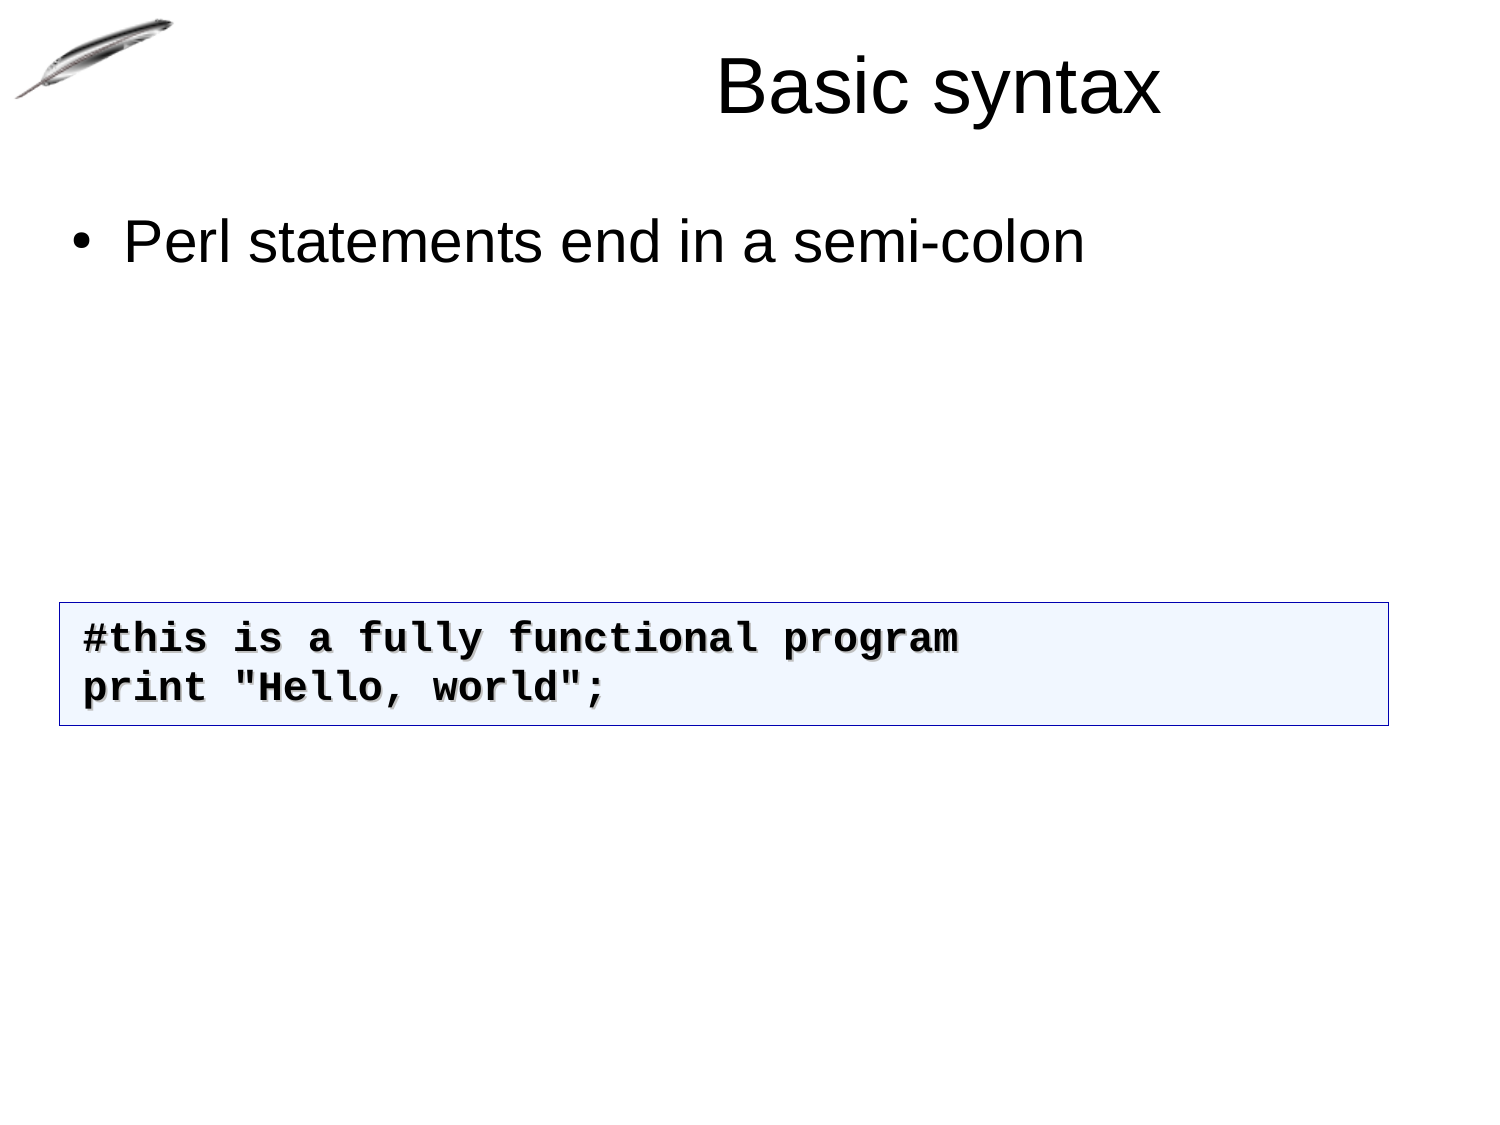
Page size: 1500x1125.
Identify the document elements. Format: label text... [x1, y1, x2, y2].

title Basic syntax [419, 0, 1459, 176]
text_box #this is a fully functional program print "Hello, world"; [59, 602, 1388, 726]
picture [11, 17, 179, 101]
list Perl statements end in a semi-colon [53, 207, 1447, 1084]
